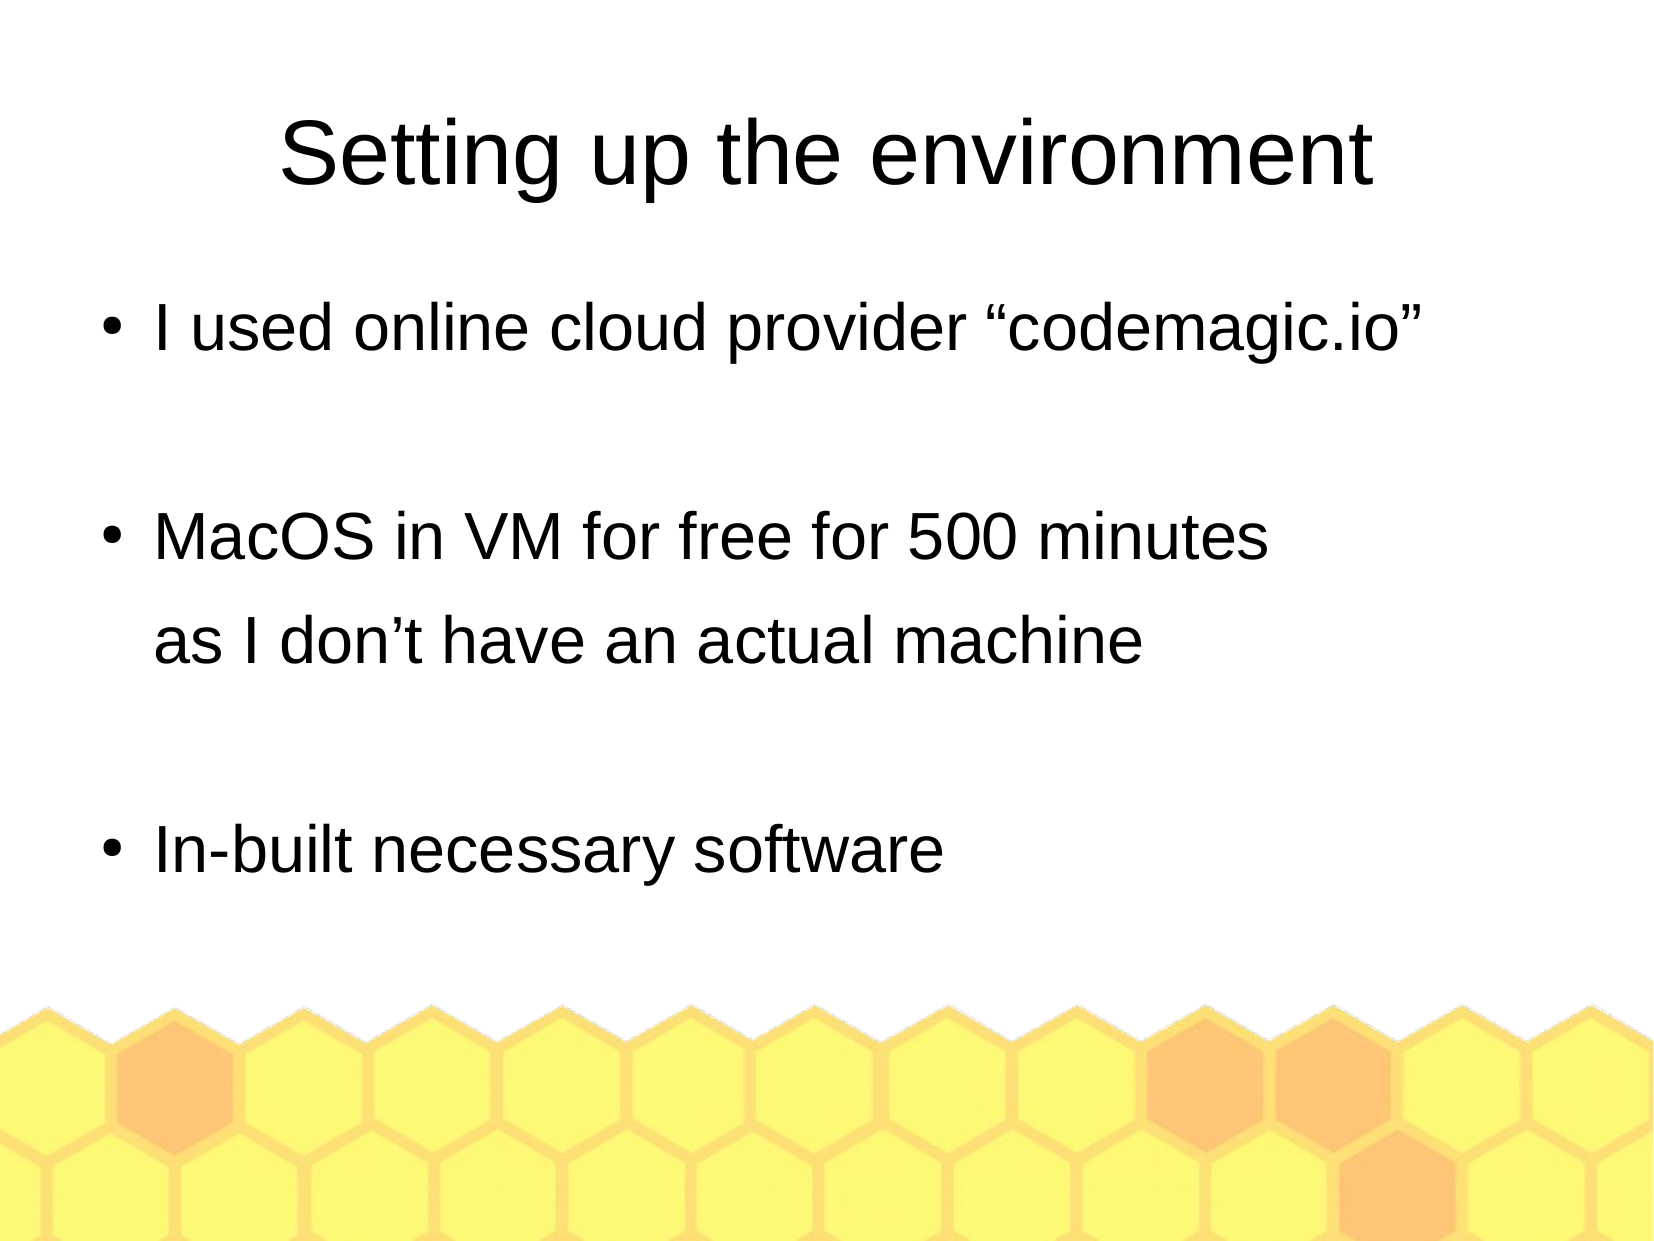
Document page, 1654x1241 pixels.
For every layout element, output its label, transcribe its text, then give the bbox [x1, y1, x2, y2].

picture [0, 1001, 1654, 1241]
list I used online cloud provider “codemagic.io” MacOS in VM for free for 500 minutes as I don’t have an actual machine In-built necessary software [82, 290, 1571, 1010]
title Setting up the environment [82, 49, 1571, 257]
